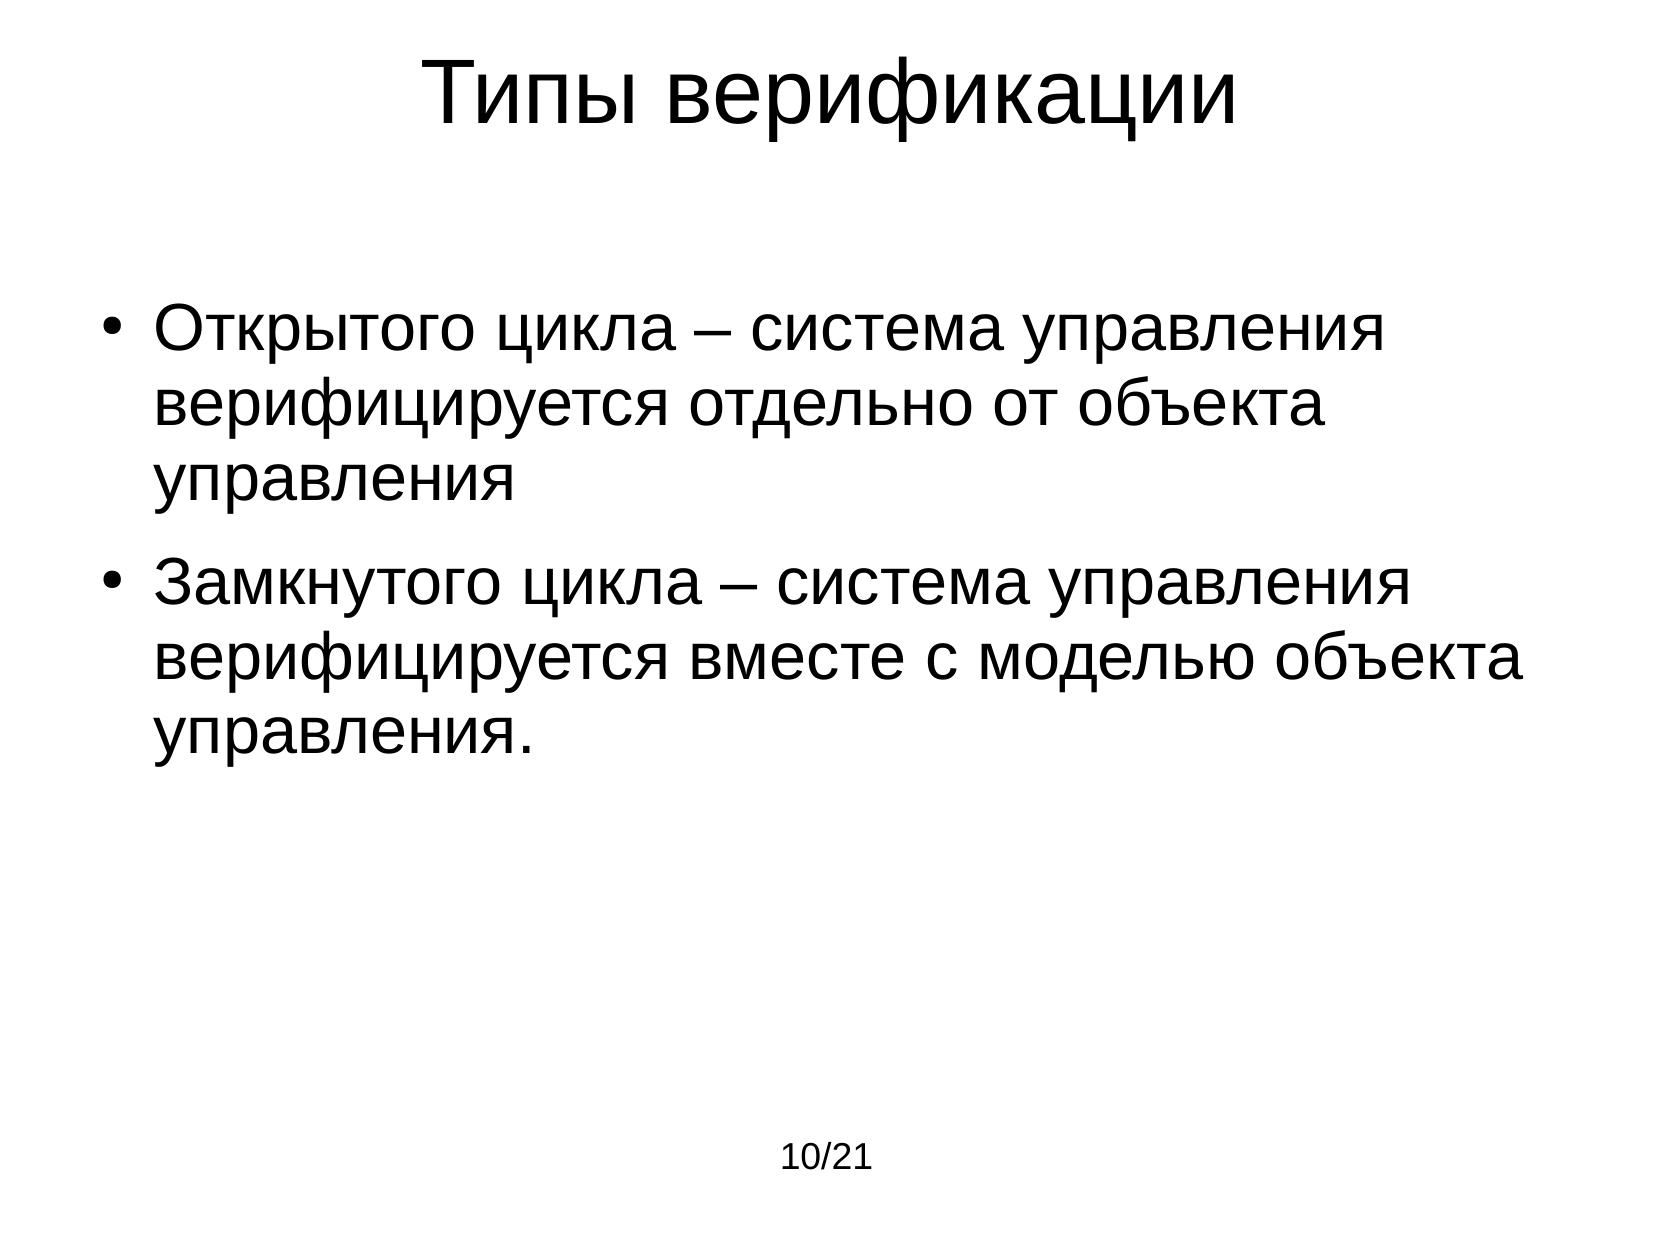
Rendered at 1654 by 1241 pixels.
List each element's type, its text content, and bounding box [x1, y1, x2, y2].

list Открытого цикла – система управления верифицируется отдельно от объекта управления Замкнутого цикла – система управления верифицируется вместе с моделью объекта управления. [82, 290, 1571, 1010]
title Типы верификации [86, 0, 1576, 196]
text_box 10/21 [765, 1128, 889, 1186]
